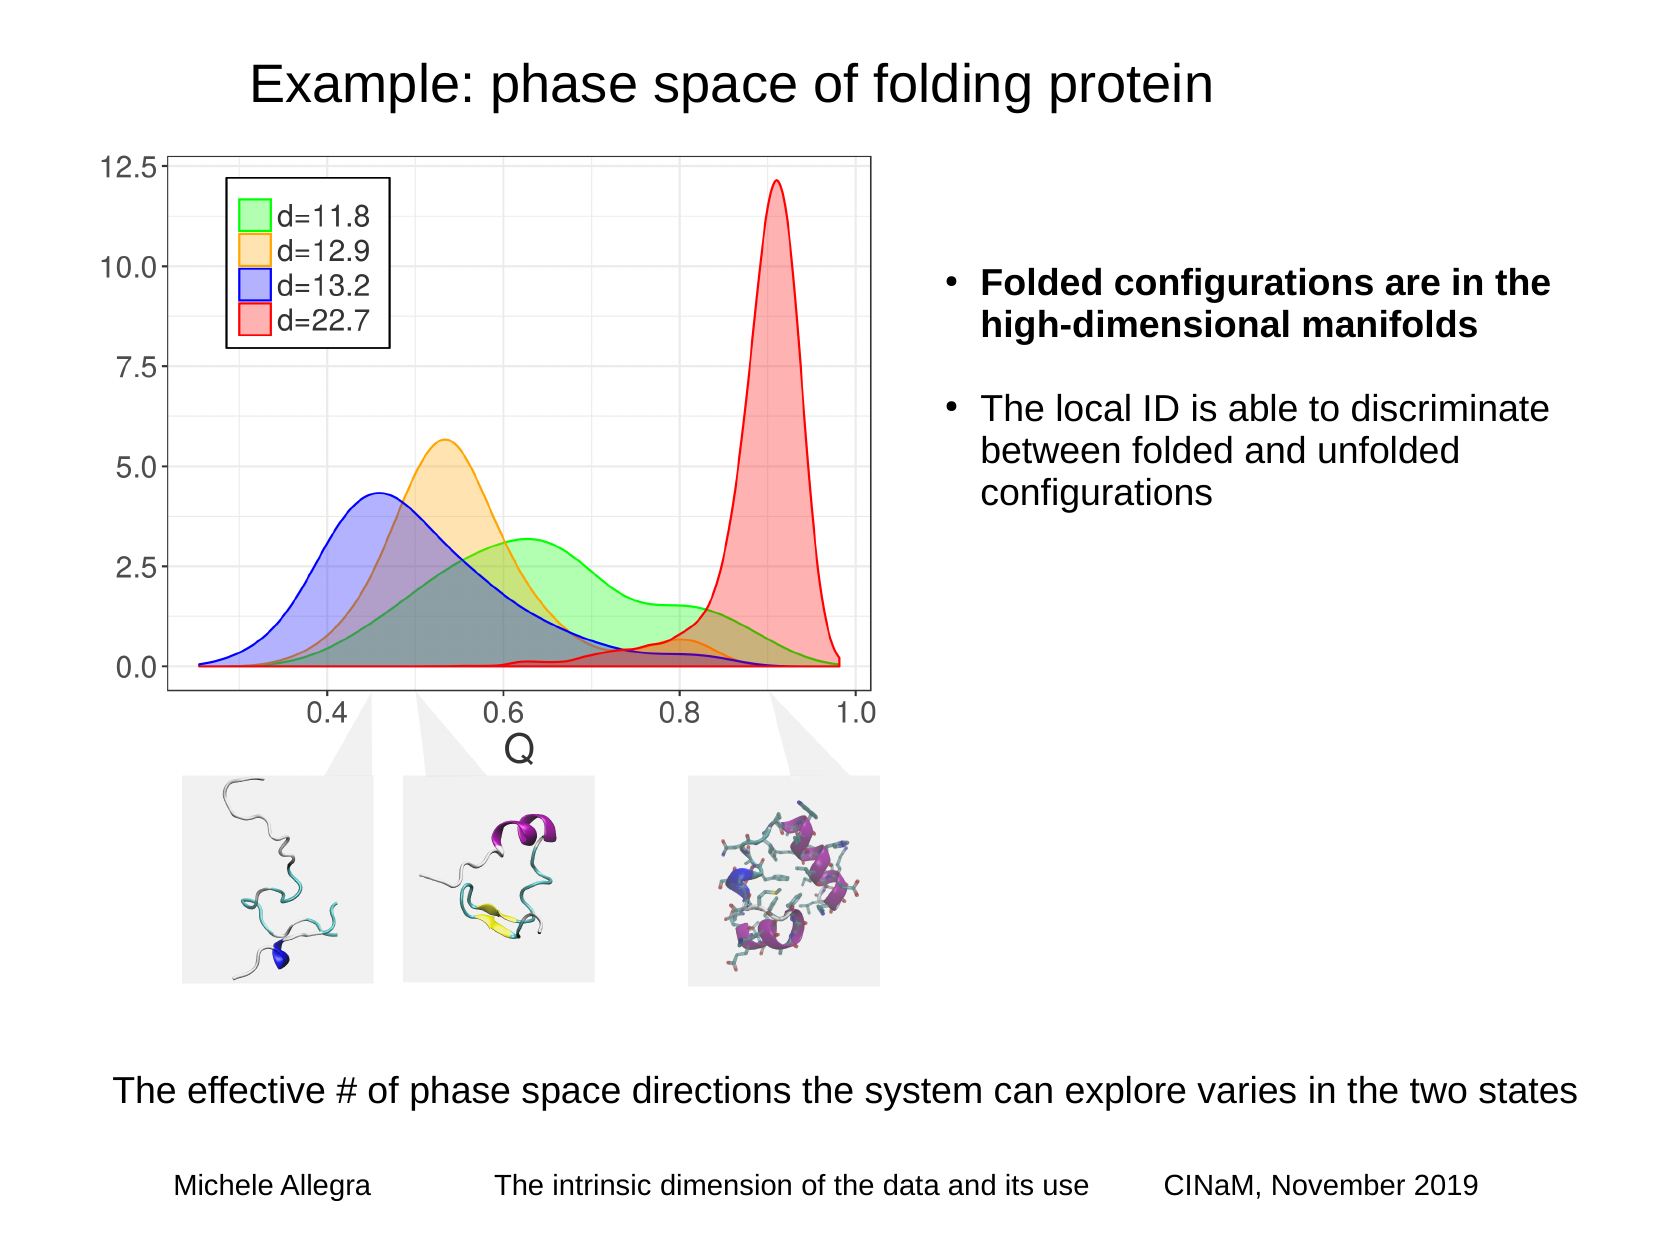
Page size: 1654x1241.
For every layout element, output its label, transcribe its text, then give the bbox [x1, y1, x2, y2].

text_box Folded configurations are in the high-dimensional manifolds The local ID is able to discriminate between folded and unfolded configurations [944, 198, 1648, 535]
title Example: phase space of folding protein [106, 32, 1359, 136]
picture [47, 0, 933, 1154]
text_box The effective # of phase space directions the system can explore varies in the two states [76, 901, 1619, 1238]
